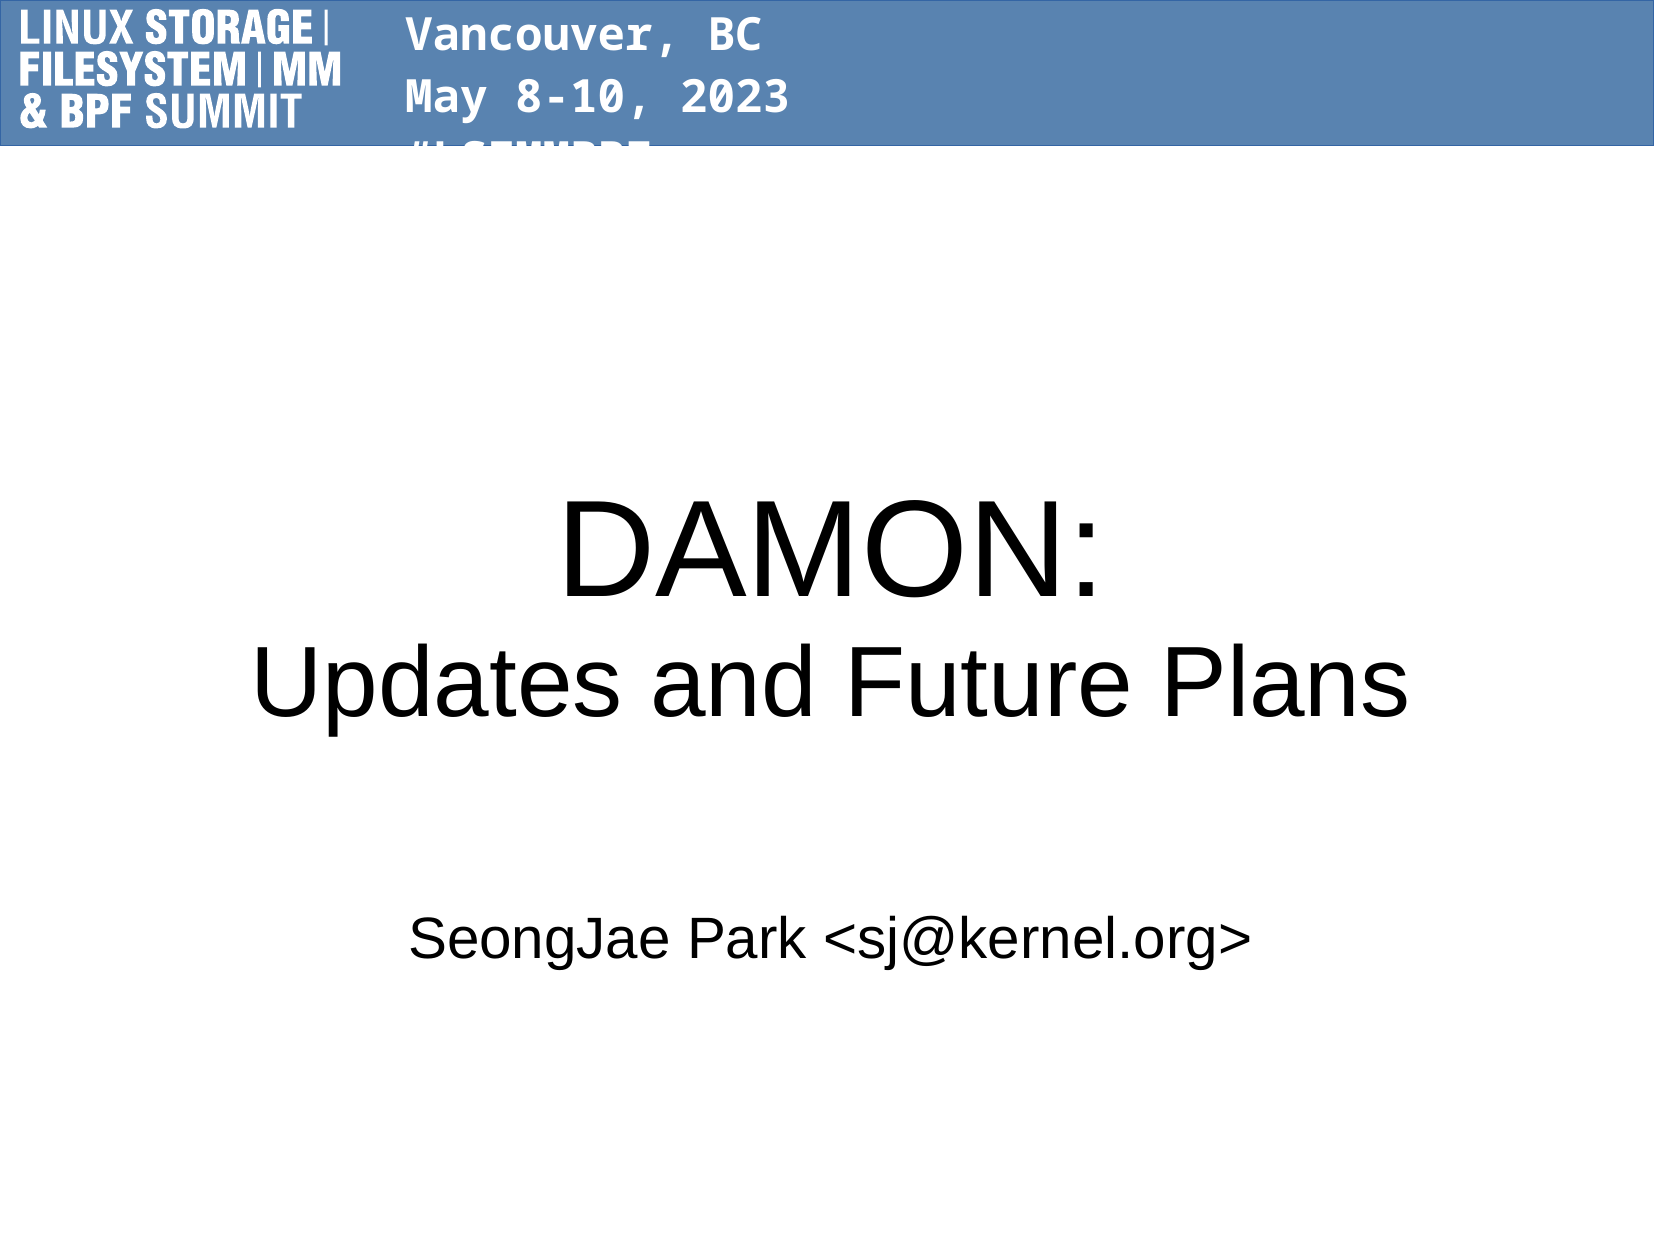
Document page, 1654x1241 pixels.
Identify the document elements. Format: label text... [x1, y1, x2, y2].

text_box Vancouver, BC May 8-10, 2023 #LSFMMBPF [390, 0, 961, 146]
text_box [961, 0, 1654, 146]
text_box [0, 0, 390, 146]
picture [13, 2, 347, 136]
subtitle DAMON: Updates and Future Plans SeongJae Park <sj@kernel.org> [86, 171, 1576, 1049]
